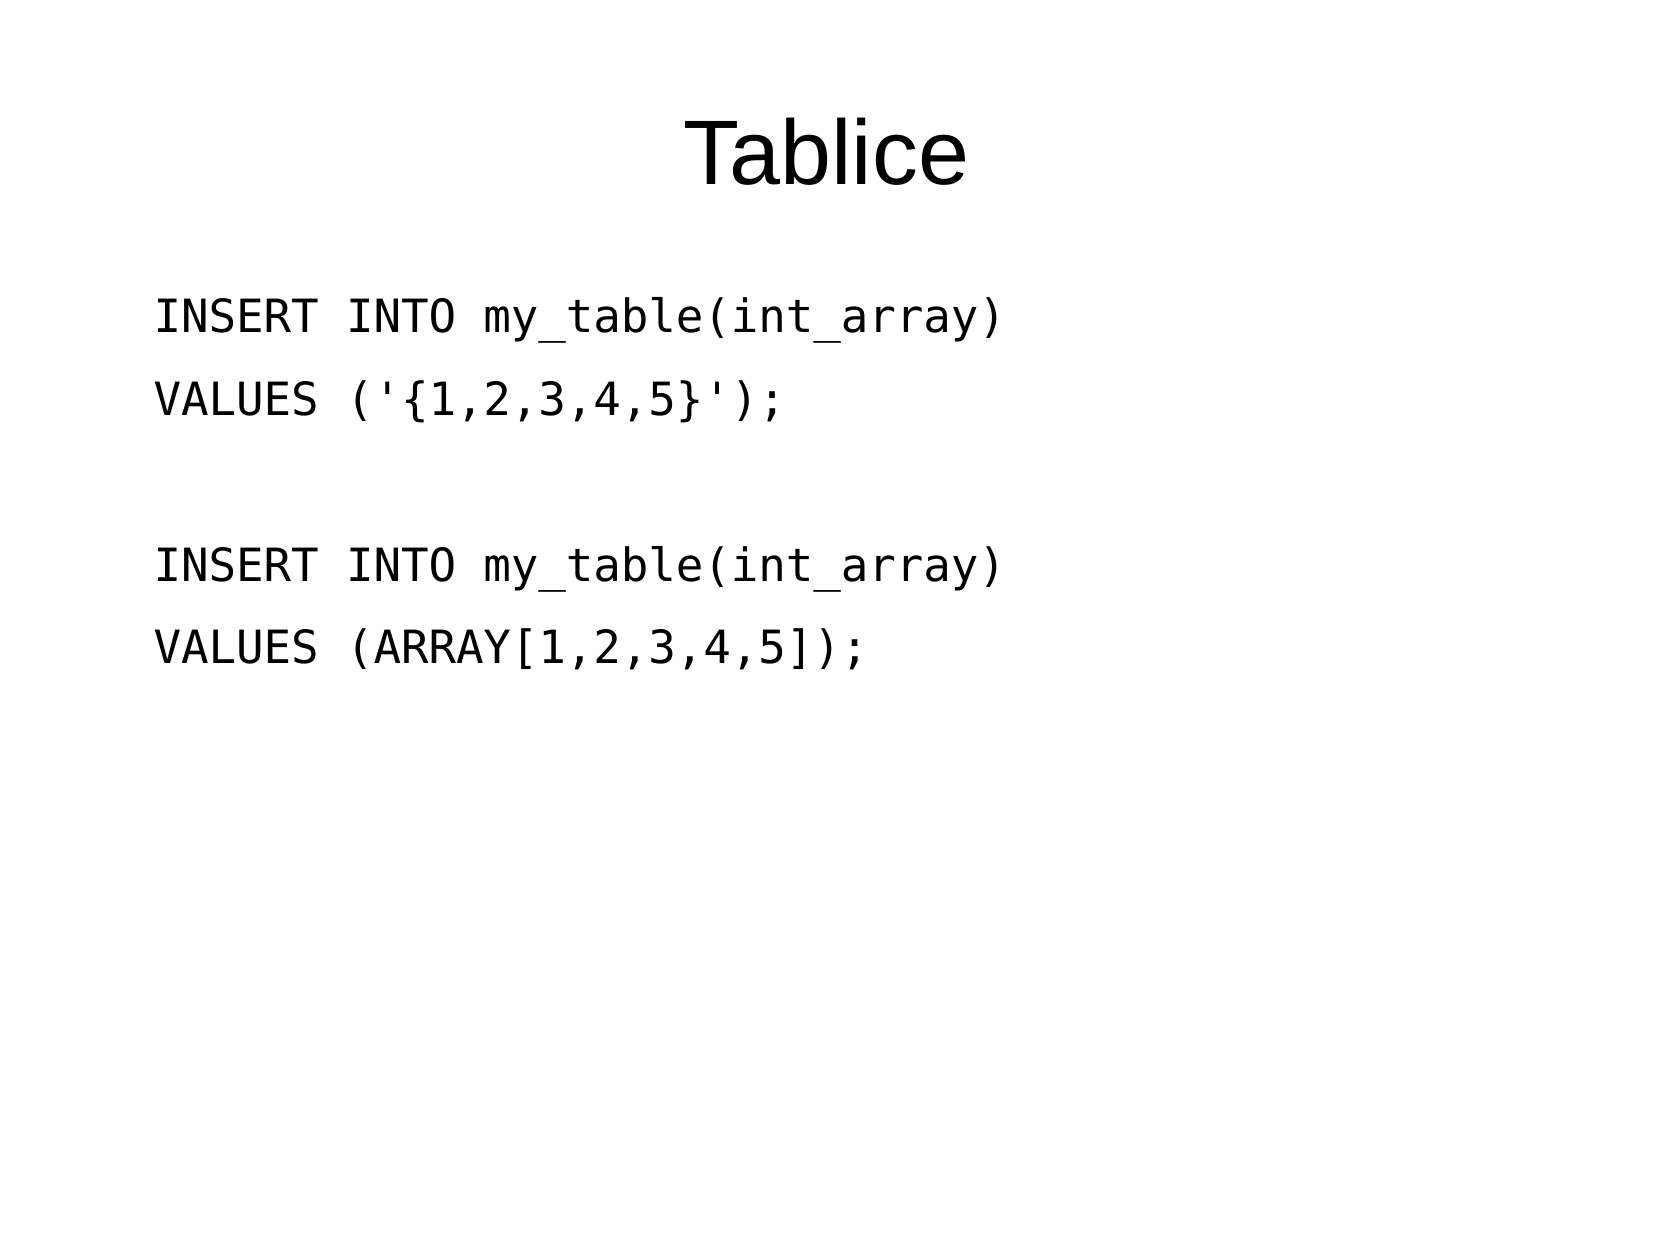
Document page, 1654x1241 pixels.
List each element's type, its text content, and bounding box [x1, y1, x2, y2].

list INSERT INTO my_table(int_array) VALUES ('{1,2,3,4,5}'); INSERT INTO my_table(int_array) VALUES (ARRAY[1,2,3,4,5]); [82, 290, 1571, 1010]
title Tablice [82, 49, 1571, 257]
